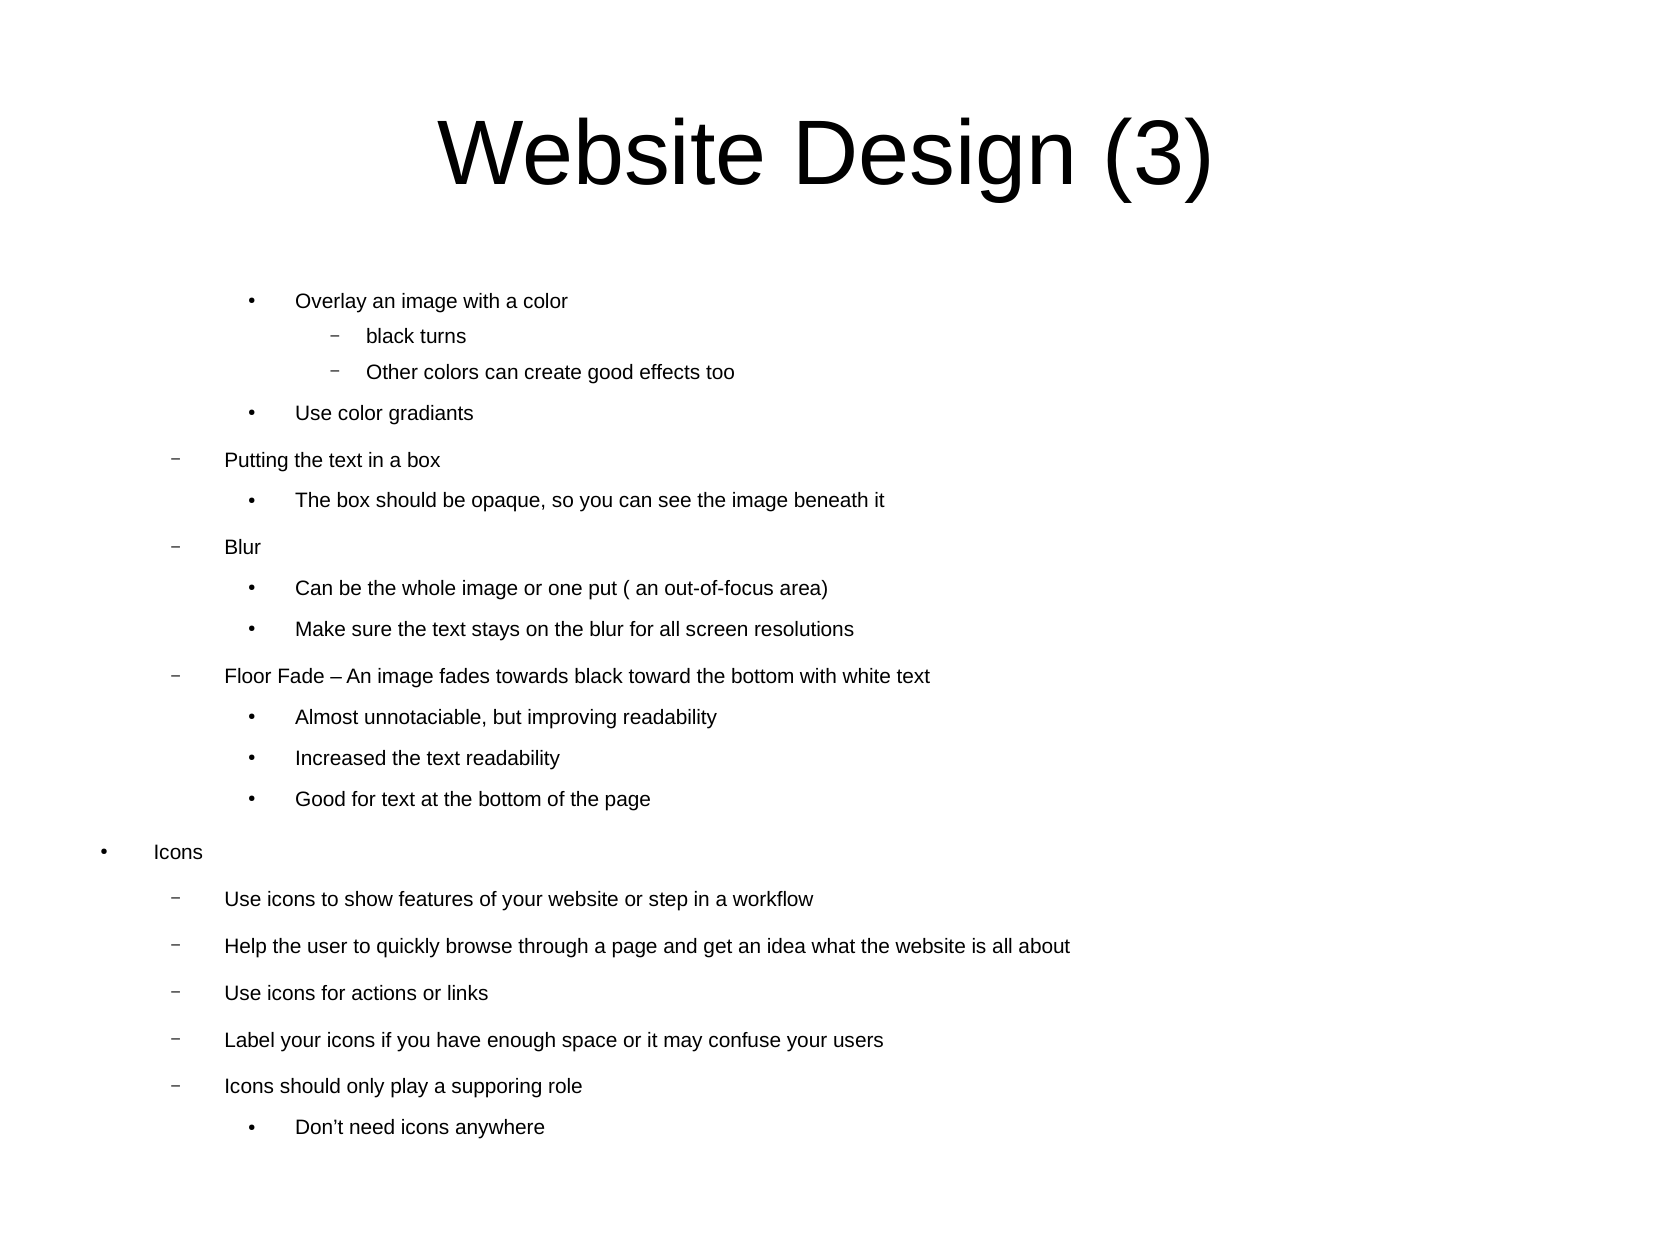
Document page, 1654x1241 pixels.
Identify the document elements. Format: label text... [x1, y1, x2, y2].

title Website Design (3) [82, 49, 1571, 257]
list Overlay an image with a color black turns Other colors can create good effects too Use color gradiants Putting the text in a box The box should be opaque, so you can see the image beneath it Blur Can be the whole image or one put ( an out-of-focus area) Make sure the text stays on the blur for all screen resolutions Floor Fade – An image fades towards black toward the bottom with white text Almost unnotaciable, but improving readability Increased the text readability Good for text at the bottom of the page Icons Use icons to show features of your website or step in a workflow Help the user to quickly browse through a page and get an idea what the website is all about Use icons for actions or links Label your icons if you have enough space or it may confuse your users Icons should only play a supporing role Don’t need icons anywhere [82, 290, 1571, 1205]
